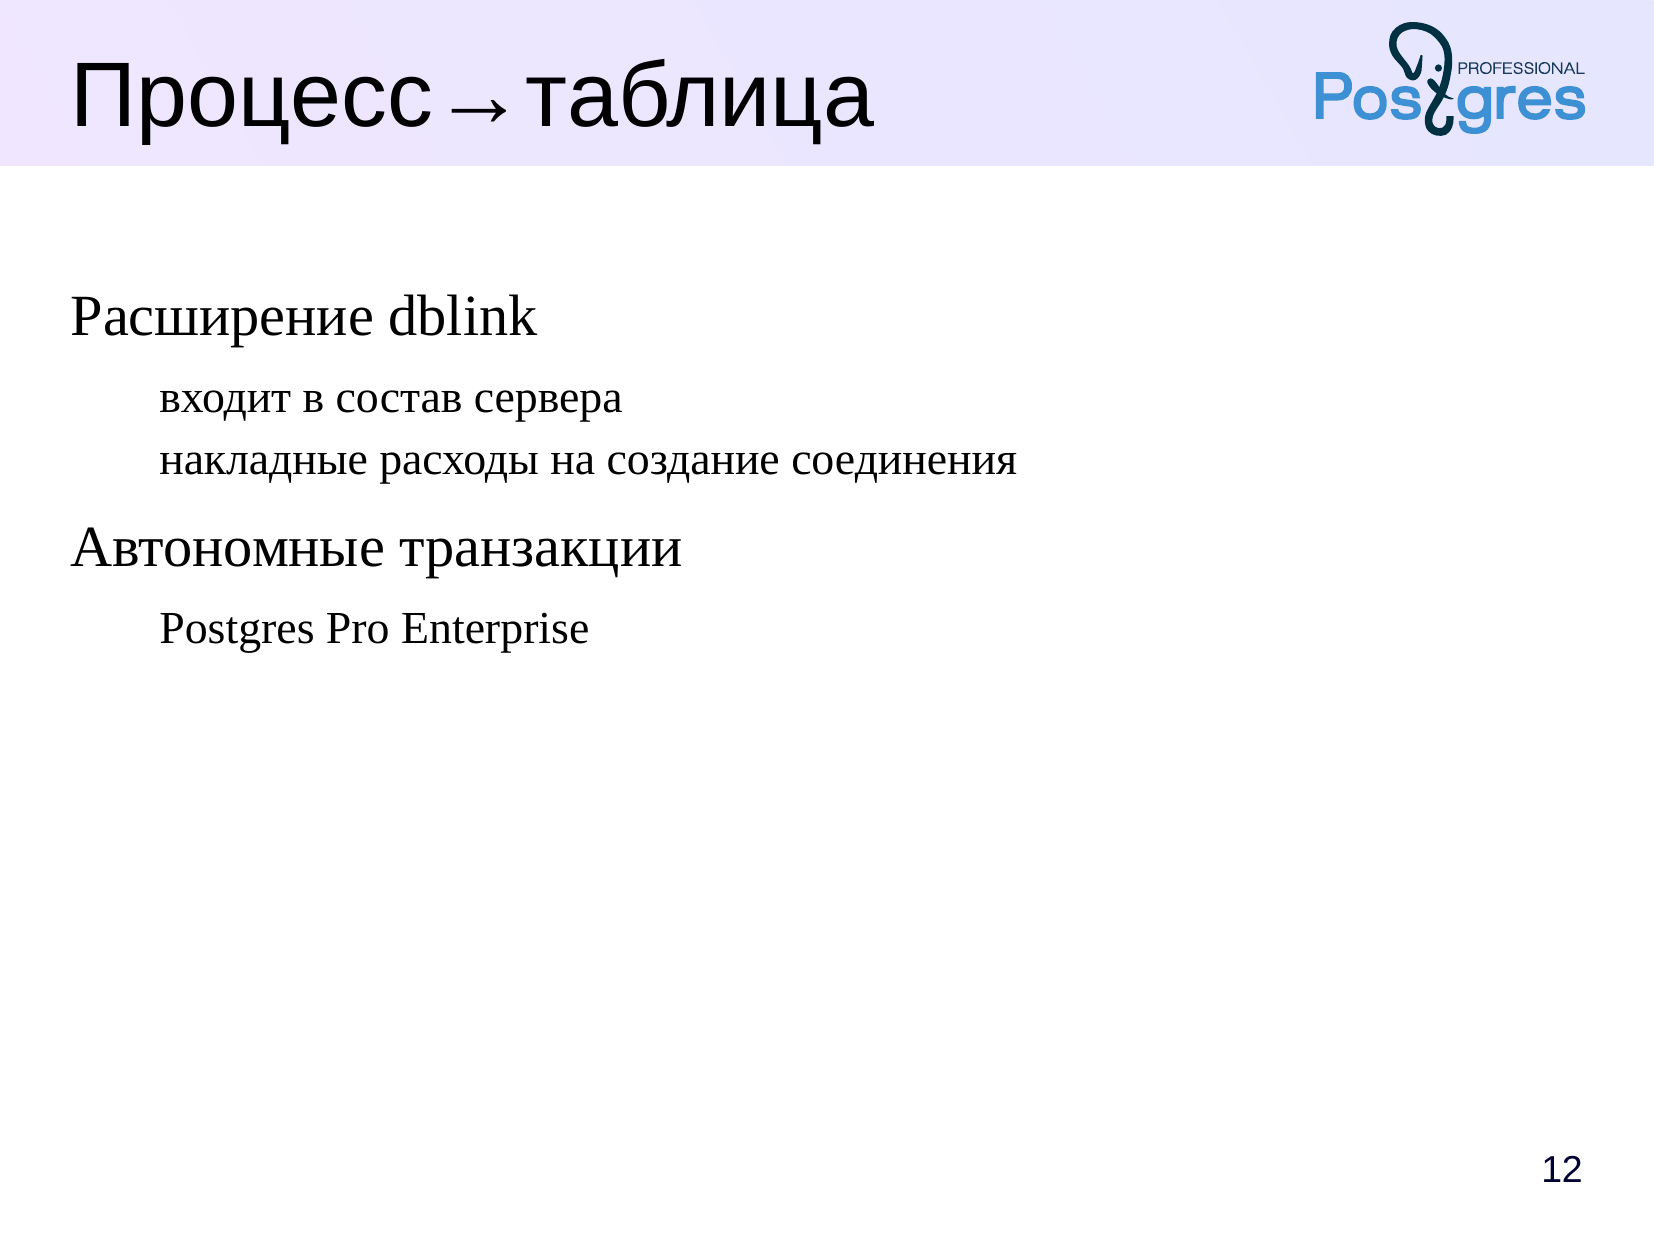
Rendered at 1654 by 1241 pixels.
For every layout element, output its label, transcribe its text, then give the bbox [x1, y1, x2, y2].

title Процесс→таблица [70, 43, 1241, 147]
list Расширение dblink входит в состав сервера накладные расходы на создание соединения Автономные транзакции Postgres Pro Enterprise [70, 283, 1583, 1141]
